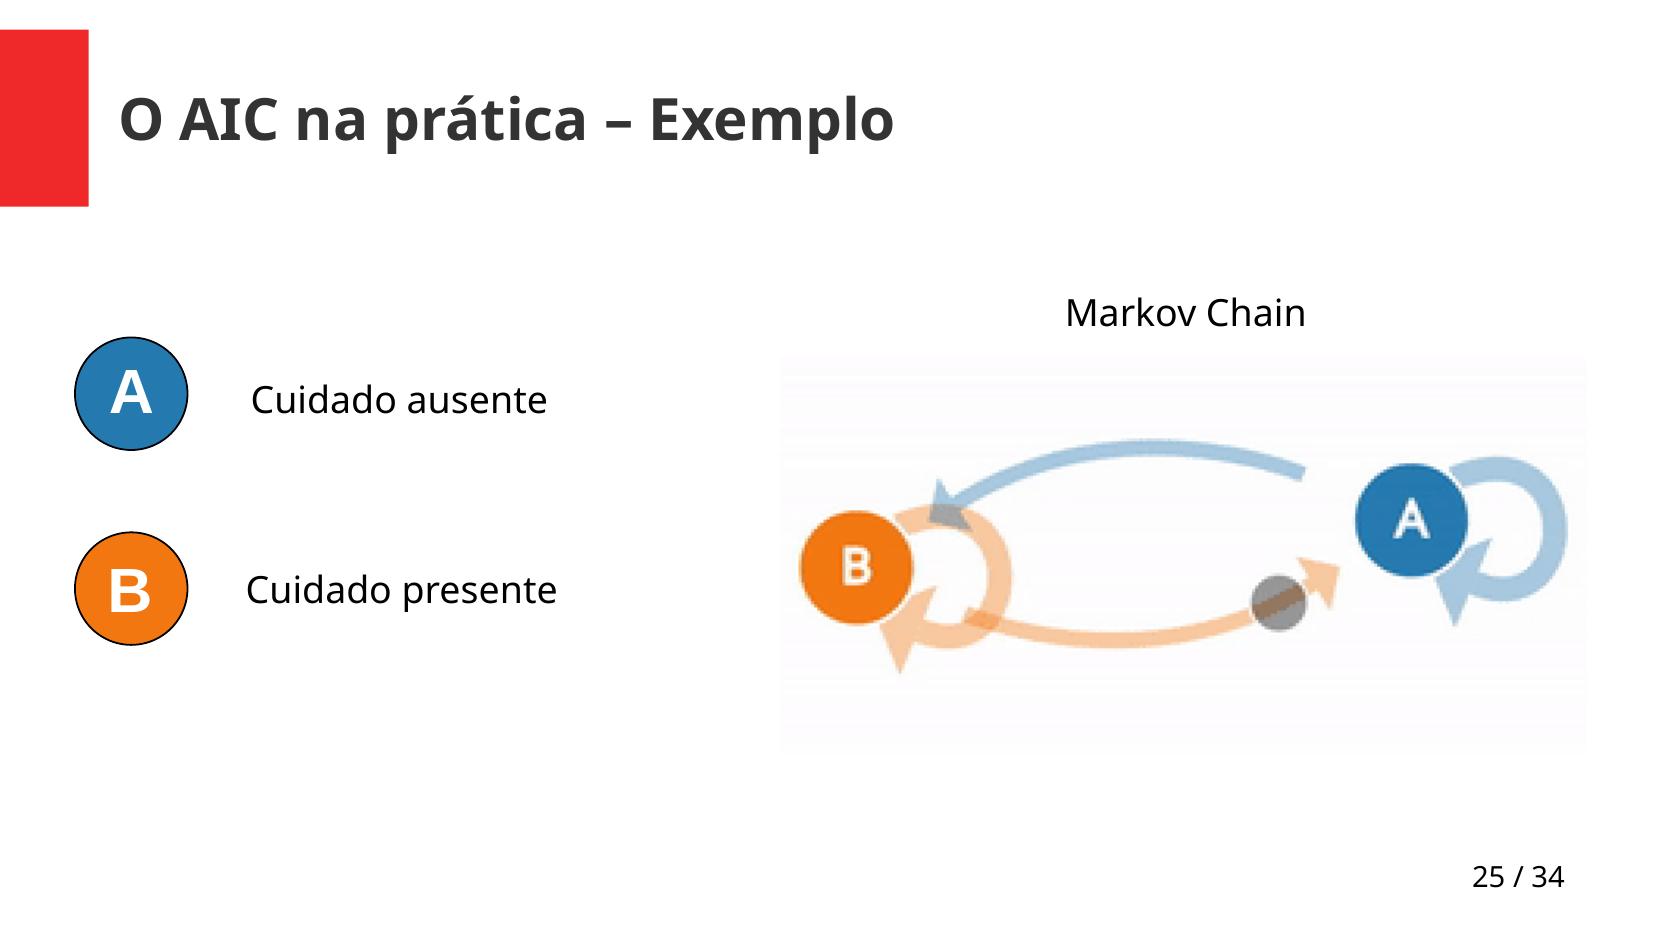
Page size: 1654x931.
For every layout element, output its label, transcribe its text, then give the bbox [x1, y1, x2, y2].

text_box [74, 352, 188, 451]
text_box [74, 532, 188, 632]
text_box [98, 634, 165, 645]
text_box A [93, 349, 169, 435]
picture [780, 357, 1587, 755]
text_box Cuidado presente [230, 556, 592, 615]
text_box [97, 337, 166, 349]
text_box Markov Chain [1050, 279, 1336, 338]
text_box B [92, 548, 168, 634]
title O AIC na prática – Exemplo [118, 29, 1595, 207]
text_box Cuidado ausente [235, 365, 583, 425]
